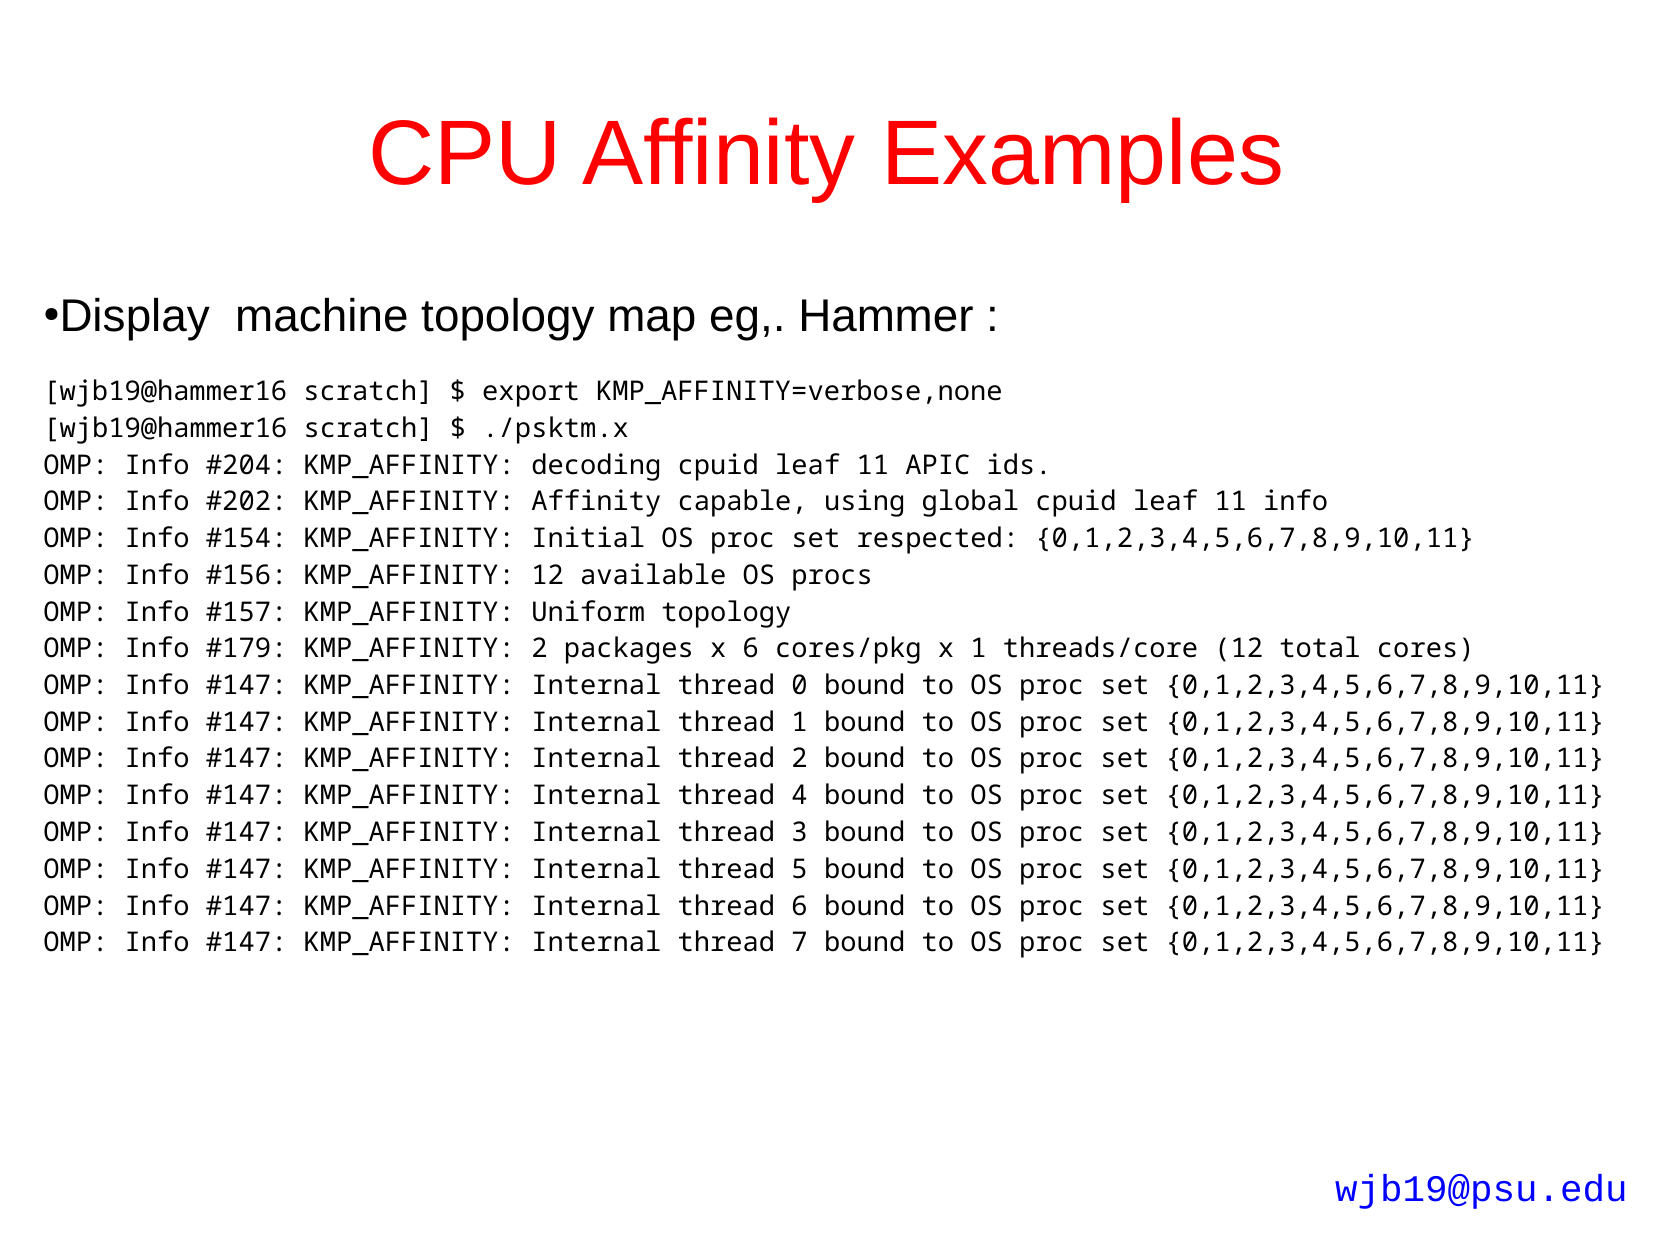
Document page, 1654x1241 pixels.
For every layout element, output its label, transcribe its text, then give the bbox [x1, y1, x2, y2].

text_box wjb19@psu.edu [1320, 1162, 1643, 1220]
subtitle Display machine topology map eg,. Hammer : [wjb19@hammer16 scratch] $ export KMP_AFFINITY=verbose,none [wjb19@hammer16 scratch] $ ./psktm.x OMP: Info #204: KMP_AFFINITY: decoding cpuid leaf 11 APIC ids. OMP: Info #202: KMP_AFFINITY: Affinity capable, using global cpuid leaf 11 info OMP: Info #154: KMP_AFFINITY: Initial OS proc set respected: {0,1,2,3,4,5,6,7,8,9,10,11} OMP: Info #156: KMP_AFFINITY: 12 available OS procs OMP: Info #157: KMP_AFFINITY: Uniform topology OMP: Info #179: KMP_AFFINITY: 2 packages x 6 cores/pkg x 1 threads/core (12 total cores) OMP: Info #147: KMP_AFFINITY: Internal thread 0 bound to OS proc set {0,1,2,3,4,5,6,7,8,9,10,11} OMP: Info #147: KMP_AFFINITY: Internal thread 1 bound to OS proc set {0,1,2,3,4,5,6,7,8,9,10,11} OMP: Info #147: KMP_AFFINITY: Internal thread 2 bound to OS proc set {0,1,2,3,4,5,6,7,8,9,10,11} OMP: Info #147: KMP_AFFINITY: Internal thread 4 bound to OS proc set {0,1,2,3,4,5,6,7,8,9,10,11} OMP: Info #147: KMP_AFFINITY: Internal thread 3 bound to OS proc set {0,1,2,3,4,5,6,7,8,9,10,11} OMP: Info #147: KMP_AFFINITY: Internal thread 5 bound to OS proc set {0,1,2,3,4,5,6,7,8,9,10,11} OMP: Info #147: KMP_AFFINITY: Internal thread 6 bound to OS proc set {0,1,2,3,4,5,6,7,8,9,10,11} OMP: Info #147: KMP_AFFINITY: Internal thread 7 bound to OS proc set {0,1,2,3,4,5,6,7,8,9,10,11} [43, 290, 1654, 1109]
title CPU Affinity Examples [82, 49, 1571, 257]
